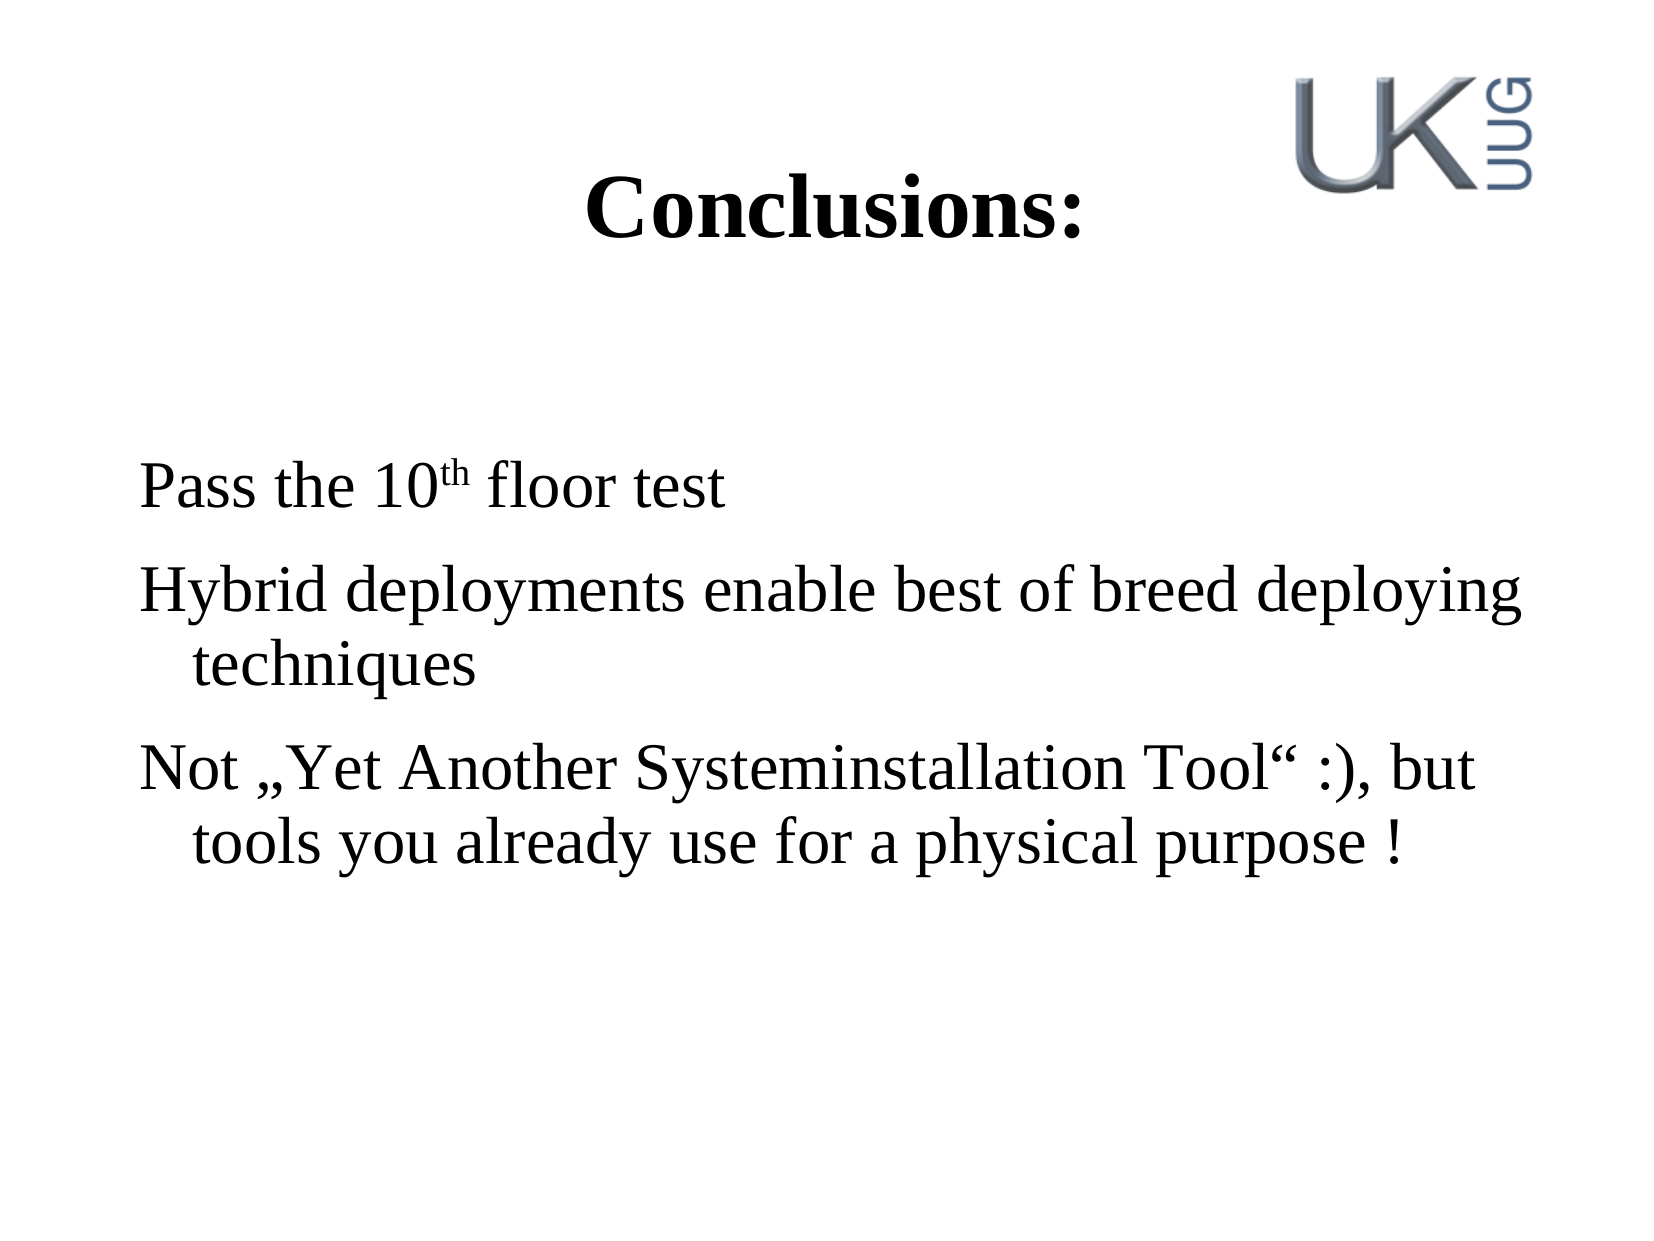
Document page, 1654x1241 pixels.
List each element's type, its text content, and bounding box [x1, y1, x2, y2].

picture [1289, 74, 1538, 196]
title Conclusions: [121, 102, 1534, 311]
list Pass the 10th floor test Hybrid deployments enable best of breed deploying techniques Not „Yet Another Systeminstallation Tool“ :), but tools you already use for a physical purpose ! [121, 344, 1534, 1127]
